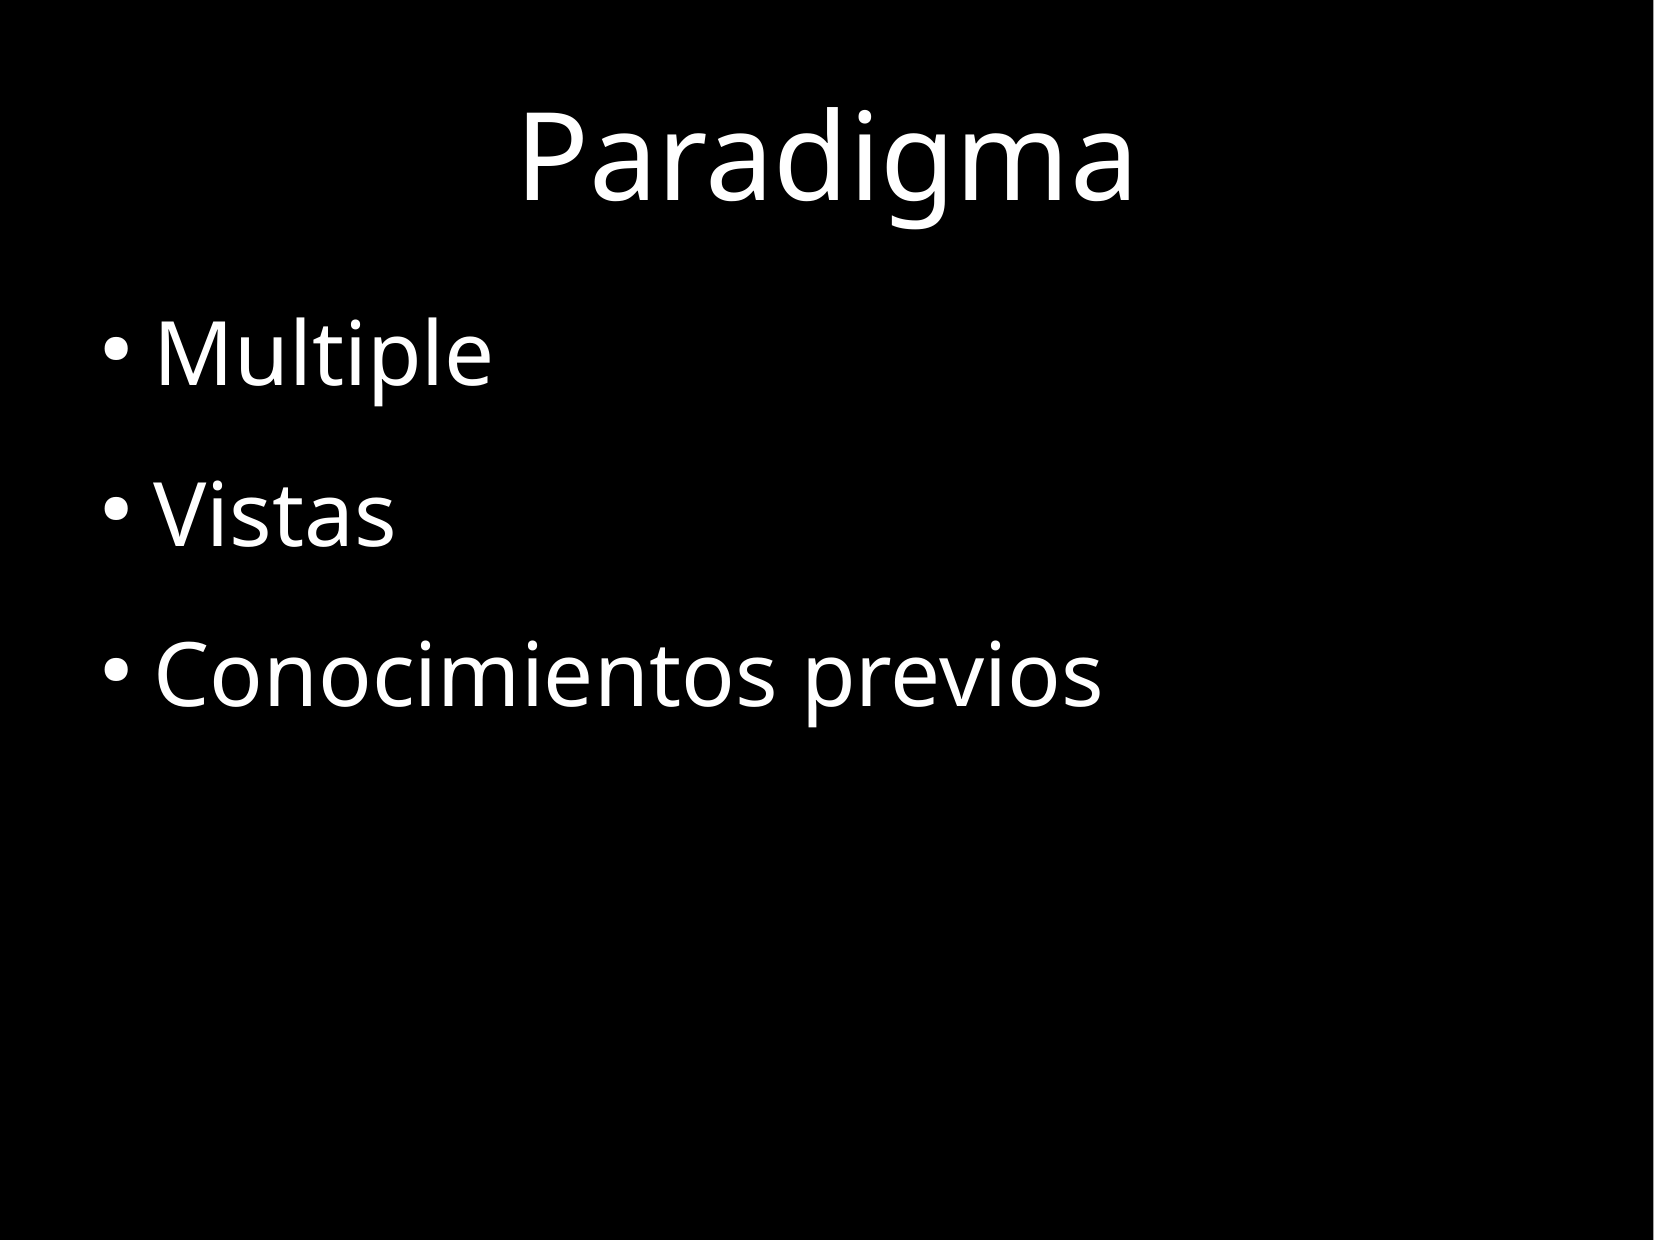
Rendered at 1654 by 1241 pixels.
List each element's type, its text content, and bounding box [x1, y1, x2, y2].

title Paradigma [82, 49, 1571, 257]
list Multiple Vistas Conocimientos previos [82, 290, 1571, 1010]
